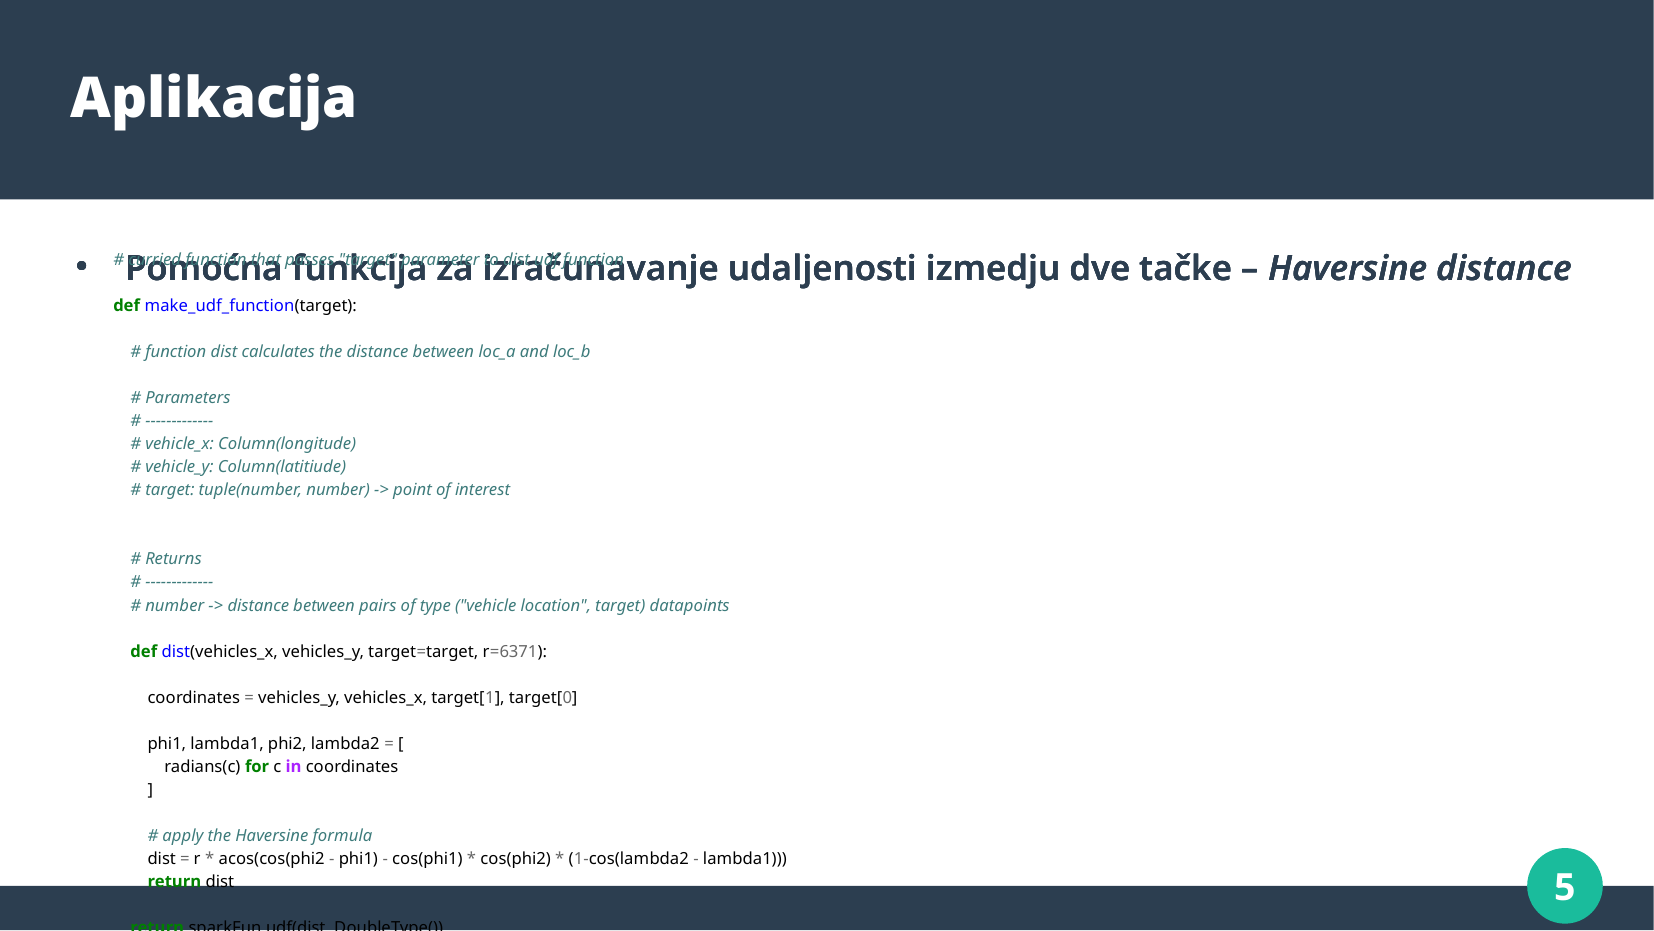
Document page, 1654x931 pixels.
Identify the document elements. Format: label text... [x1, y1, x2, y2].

title Aplikacija [70, 37, 1607, 155]
text_box # curried function that passes "target" parameter to dist udf function def make_udf_function(target): # function dist calculates the distance between loc_a and loc_b # Parameters # ------------- # vehicle_x: Column(longitude) # vehicle_y: Column(latitiude) # target: tuple(number, number) -> point of interest # Returns # ------------- # number -> distance between pairs of type ("vehicle location", target) datapoints def dist(vehicles_x, vehicles_y, target=target, r=6371): coordinates = vehicles_y, vehicles_x, target[1], target[0] phi1, lambda1, phi2, lambda2 = [ radians(c) for c in coordinates ] # apply the Haversine formula dist = r * acos(cos(phi2 - phi1) - cos(phi1) * cos(phi2) * (1-cos(lambda2 - lambda1))) return dist return sparkFun.udf(dist, DoubleType()) [98, 334, 1637, 852]
list Pomoćna funkcija za izračunavanje udaljenosti izmedju dve tačke – Haversine distance [59, 243, 1595, 338]
